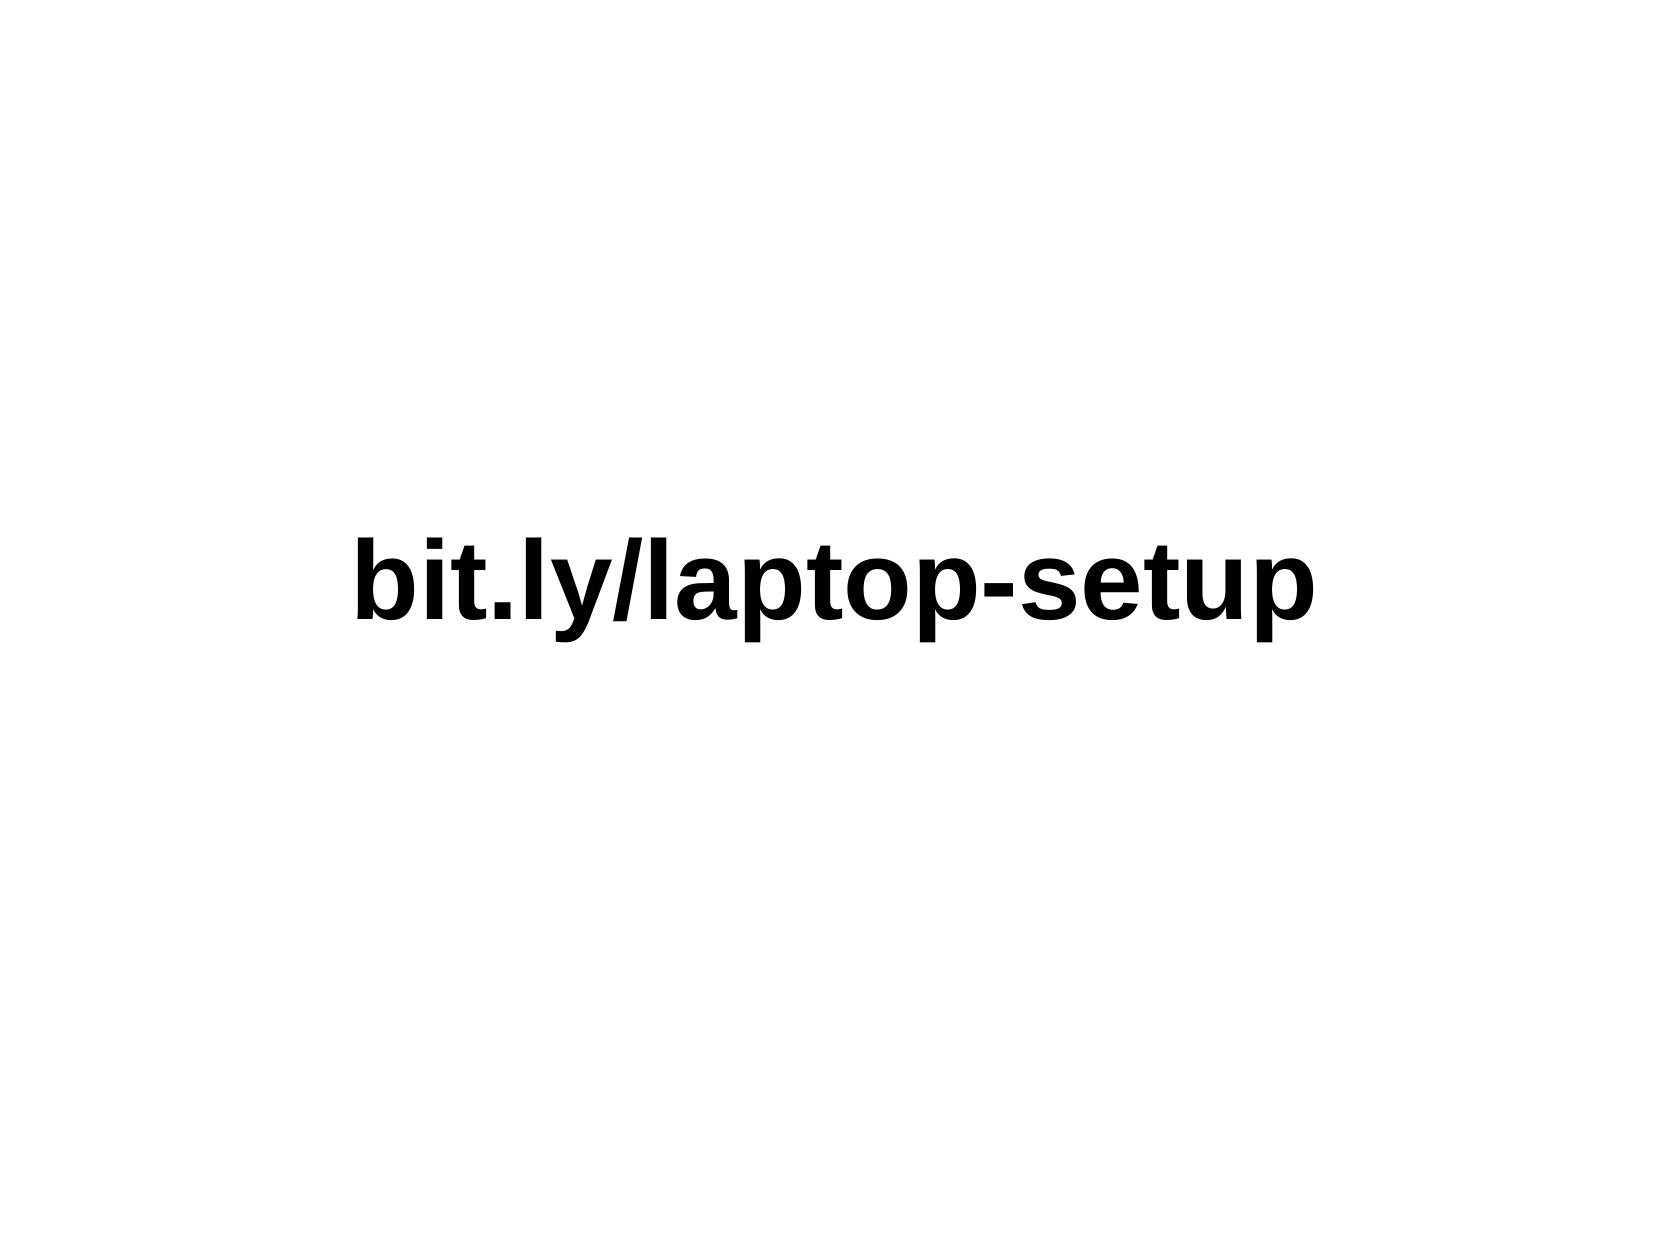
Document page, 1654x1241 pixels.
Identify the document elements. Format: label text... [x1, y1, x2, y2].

title bit.ly/laptop-setup [75, 337, 1564, 1201]
